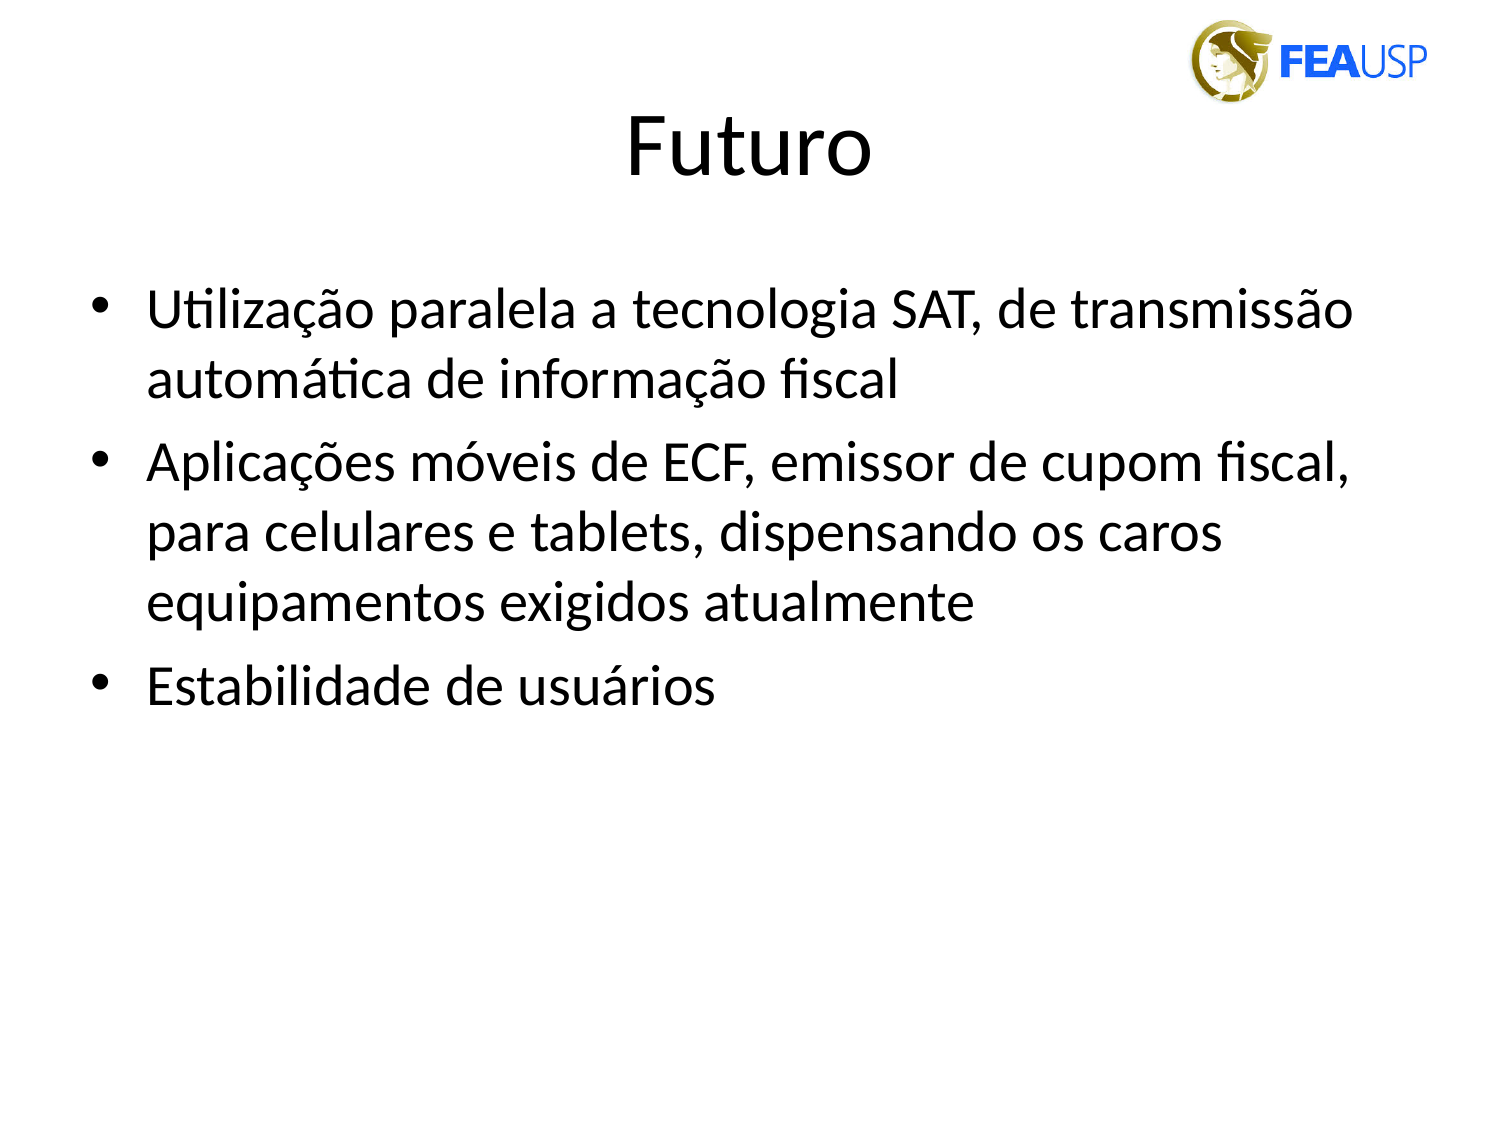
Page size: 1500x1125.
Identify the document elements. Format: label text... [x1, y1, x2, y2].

list Utilização paralela a tecnologia SAT, de transmissão automática de informação fiscal Aplicações móveis de ECF, emissor de cupom fiscal, para celulares e tablets, dispensando os caros equipamentos exigidos atualmente Estabilidade de usuários [75, 262, 1425, 1005]
title Futuro [75, 45, 1425, 233]
picture [1187, 19, 1427, 105]
